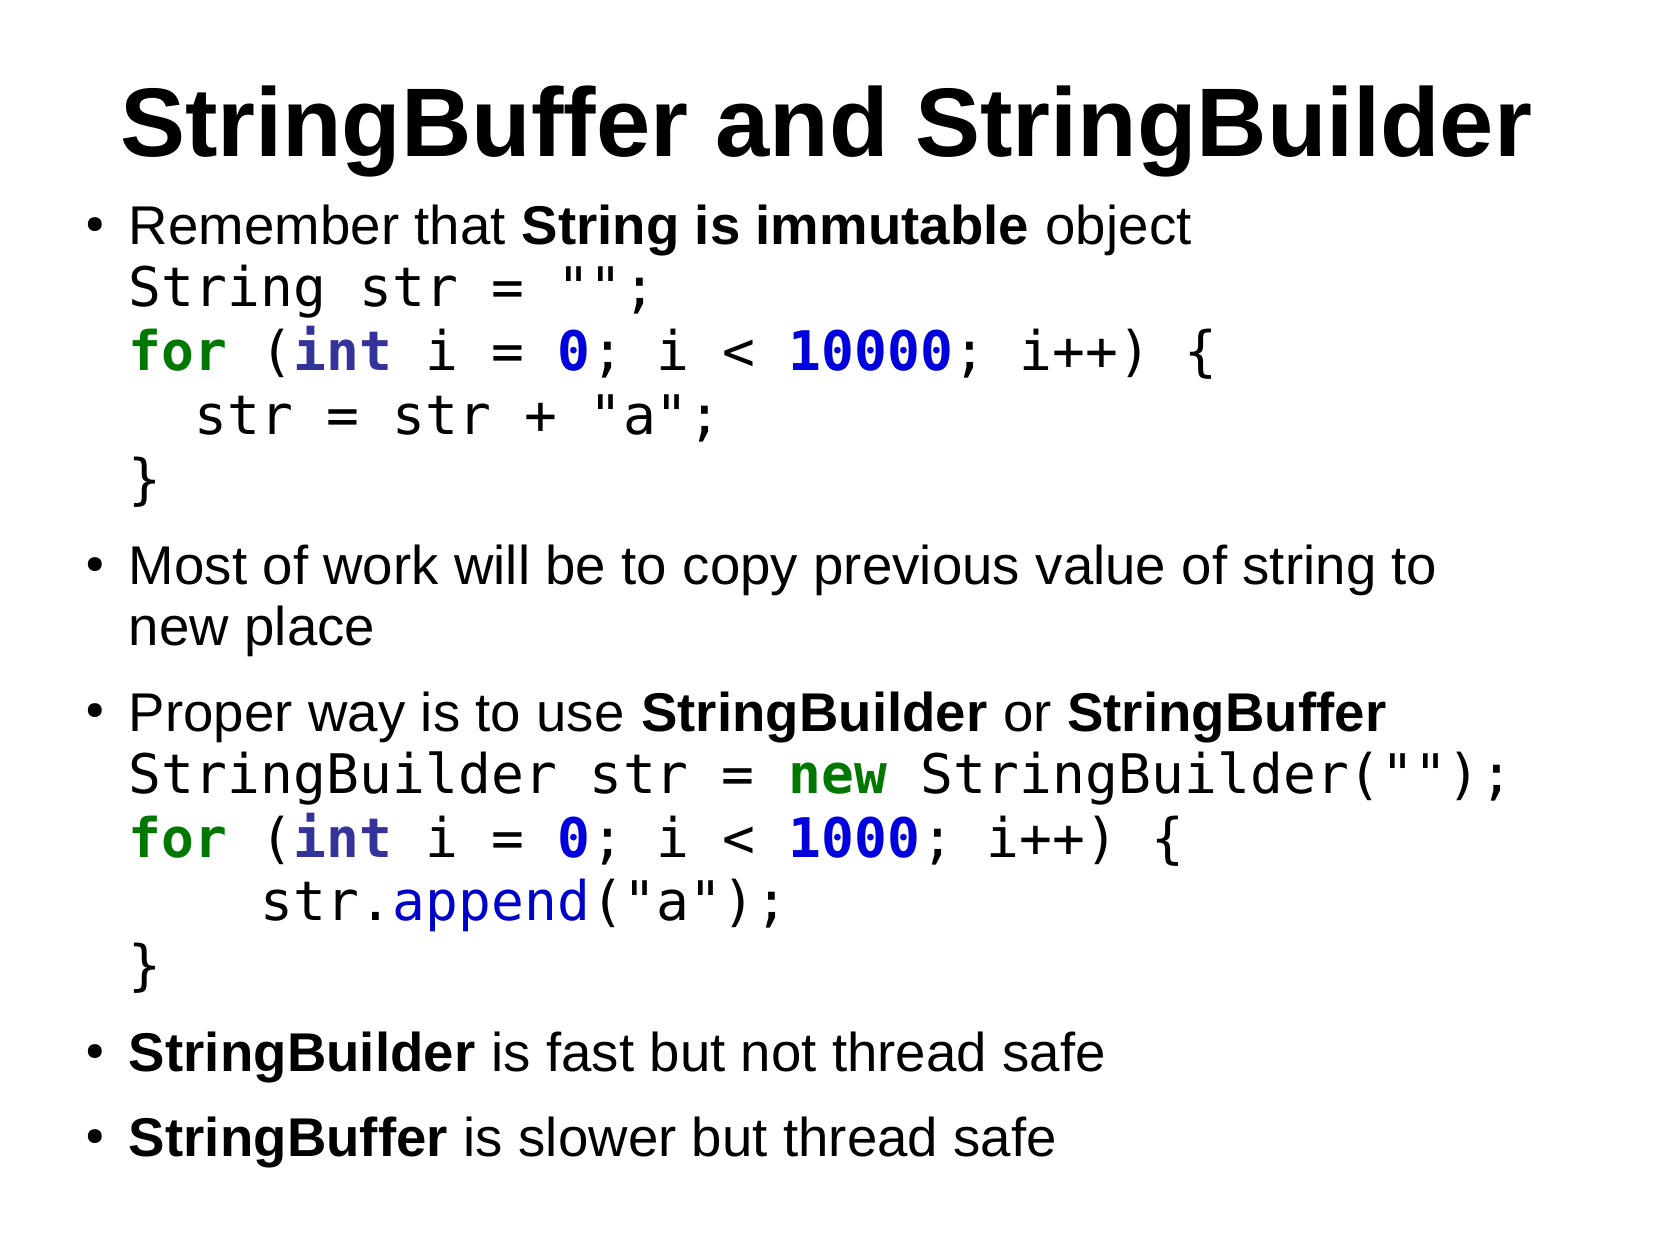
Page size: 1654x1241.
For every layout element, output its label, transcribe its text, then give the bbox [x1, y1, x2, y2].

title StringBuffer and StringBuilder [82, 49, 1571, 196]
list Remember that String is immutable object String str = ""; for (int i = 0; i < 10000; i++) { str = str + "a"; } Most of work will be to copy previous value of string to new place Proper way is to use StringBuilder or StringBuffer StringBuilder str = new StringBuilder(""); for (int i = 0; i < 1000; i++) { str.append("a"); } StringBuilder is fast but not thread safe StringBuffer is slower but thread safe [70, 195, 1538, 1186]
